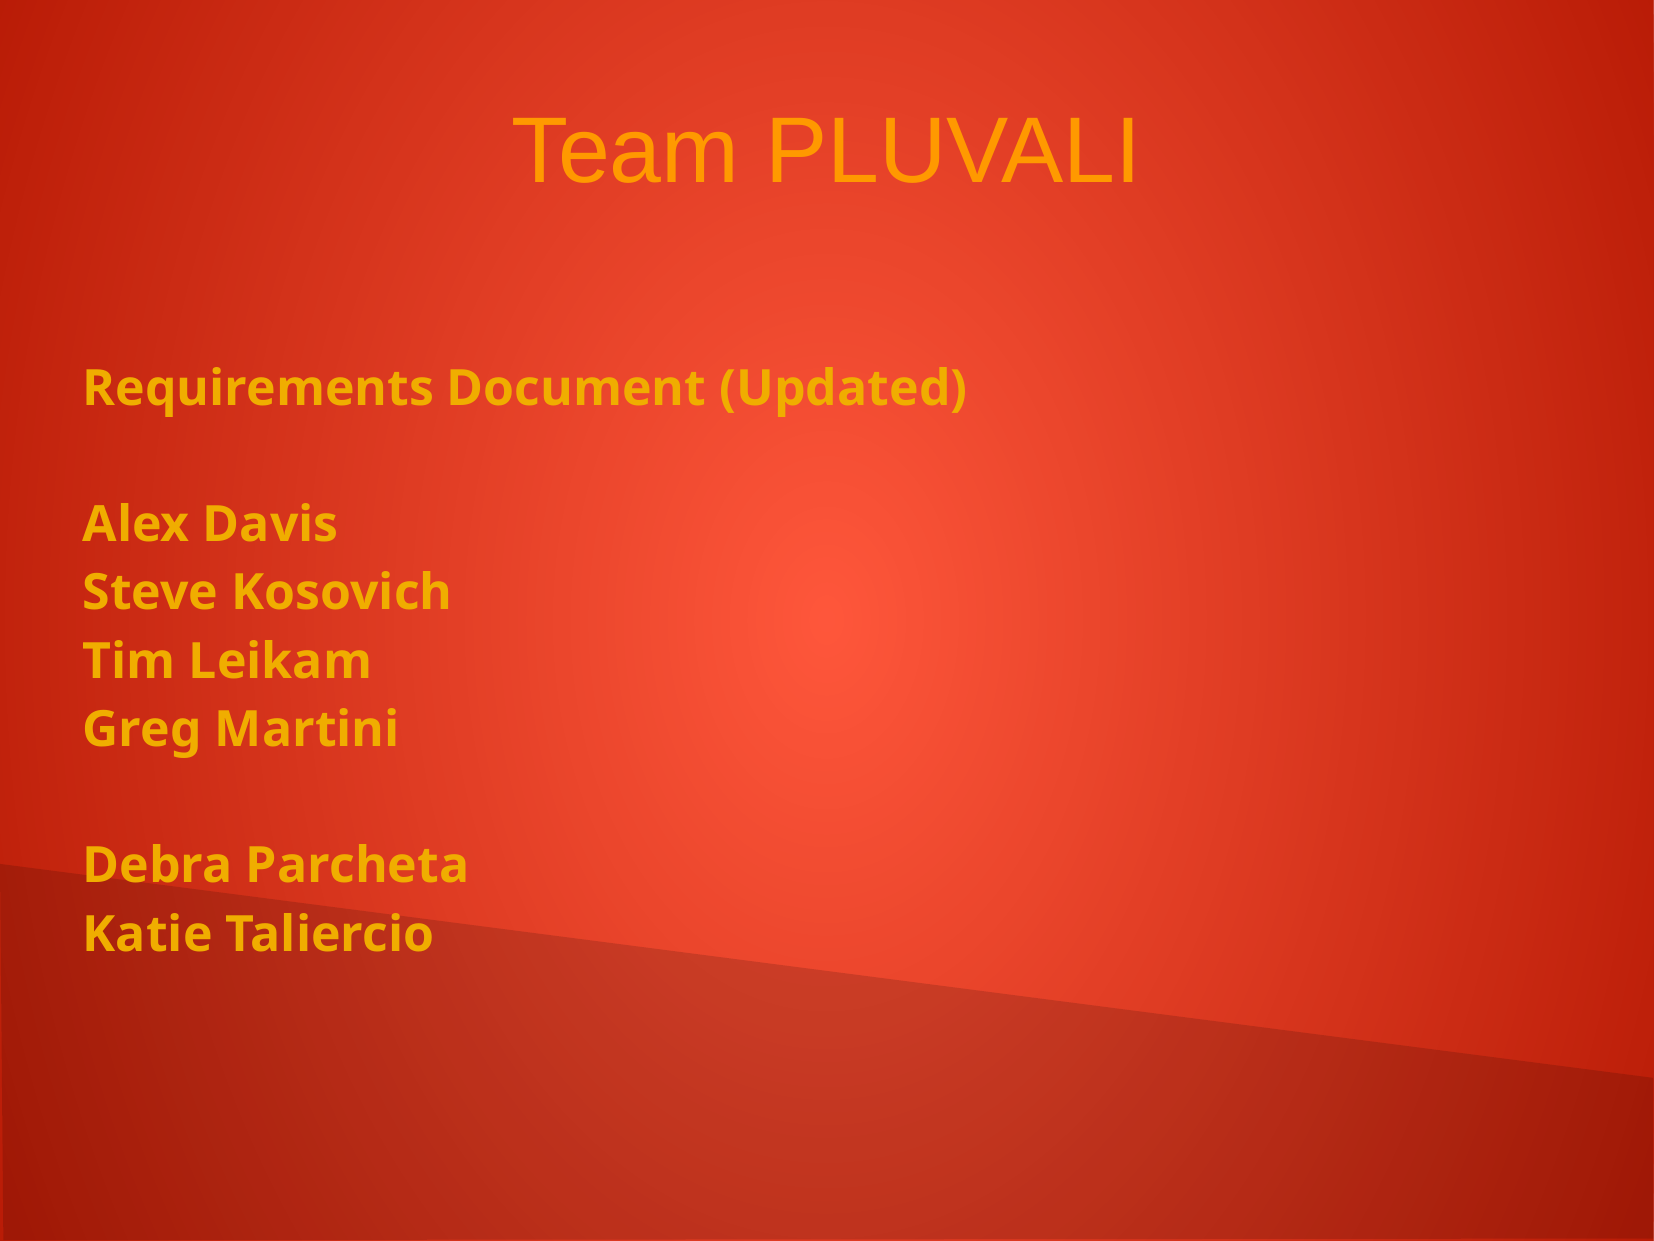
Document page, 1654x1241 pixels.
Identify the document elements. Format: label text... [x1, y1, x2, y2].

subtitle Requirements Document (Updated) Alex Davis Steve Kosovich Tim Leikam Greg Martini Debra Parcheta Katie Taliercio [82, 299, 1571, 1019]
title Team PLUVALI [82, 47, 1571, 252]
